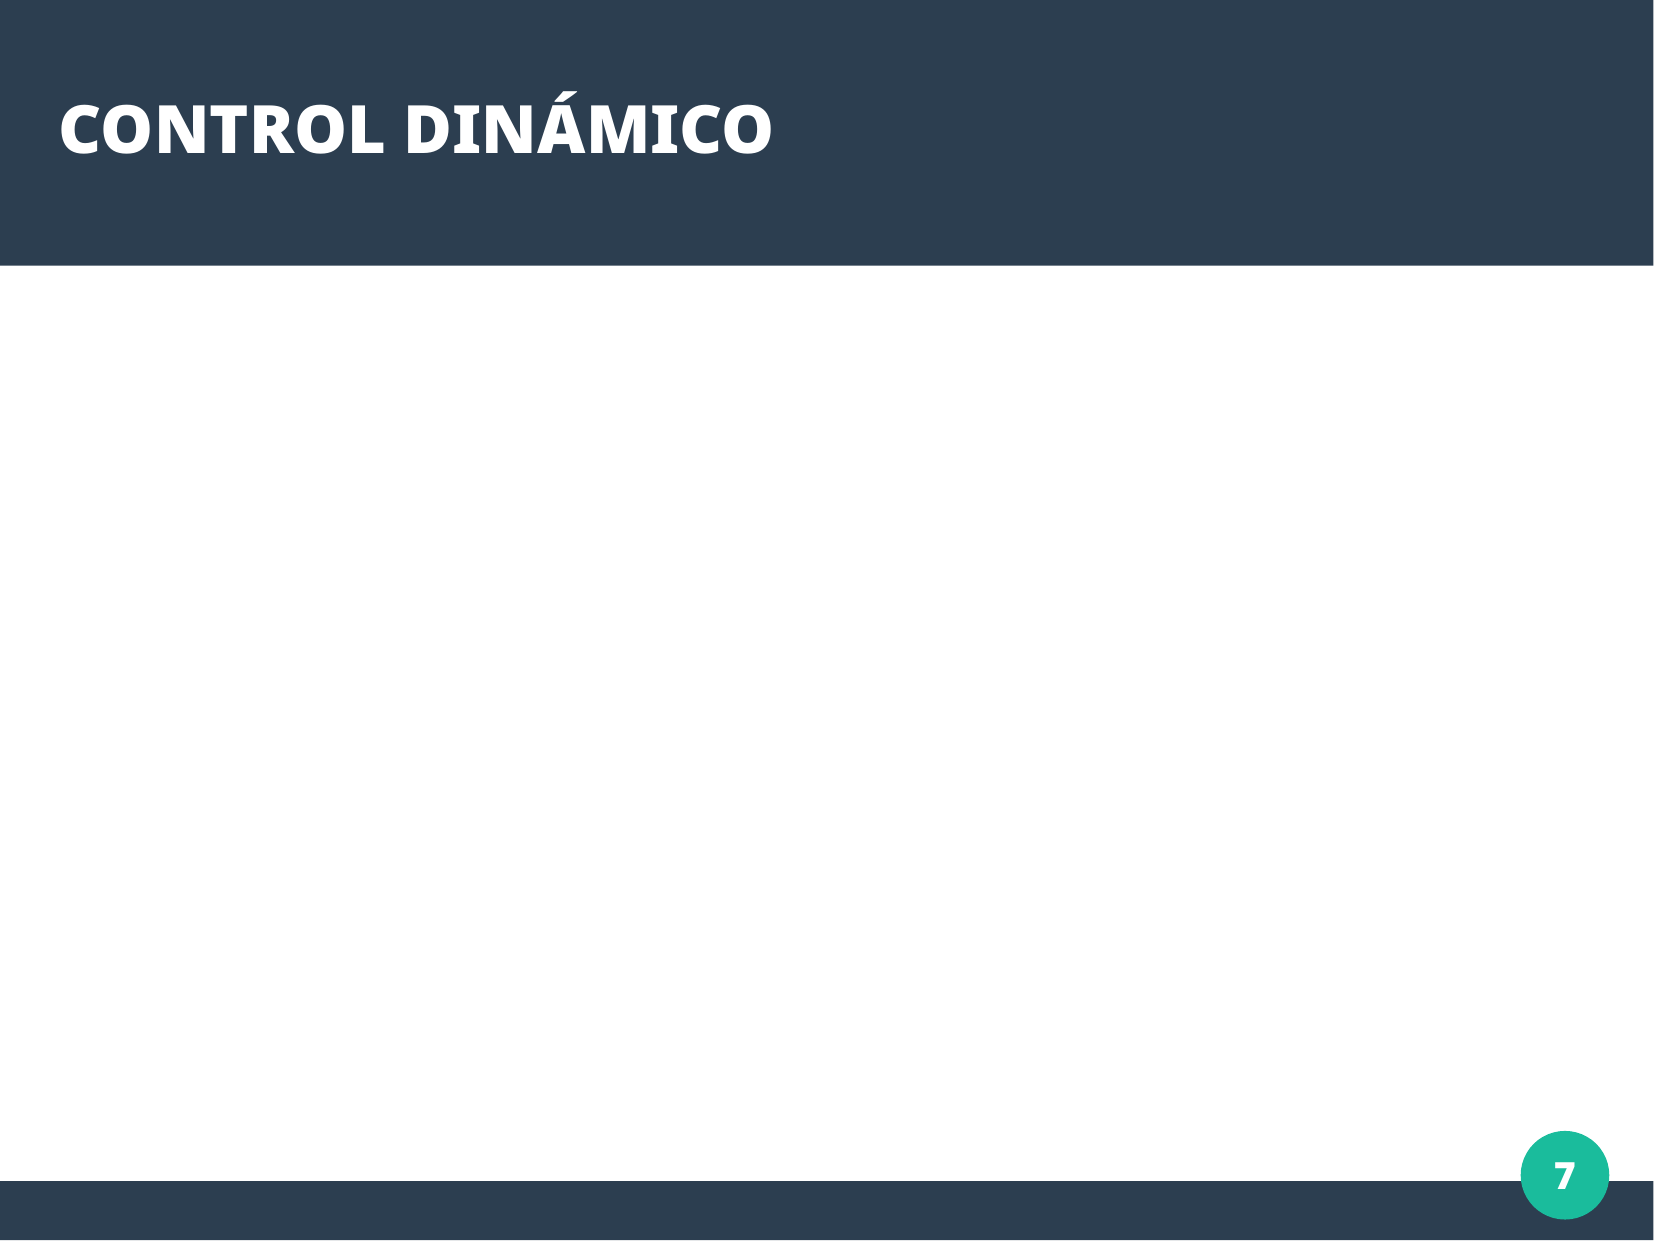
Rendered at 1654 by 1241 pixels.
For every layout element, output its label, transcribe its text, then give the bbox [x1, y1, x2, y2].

title CONTROL DINÁMICO [59, 49, 1595, 207]
